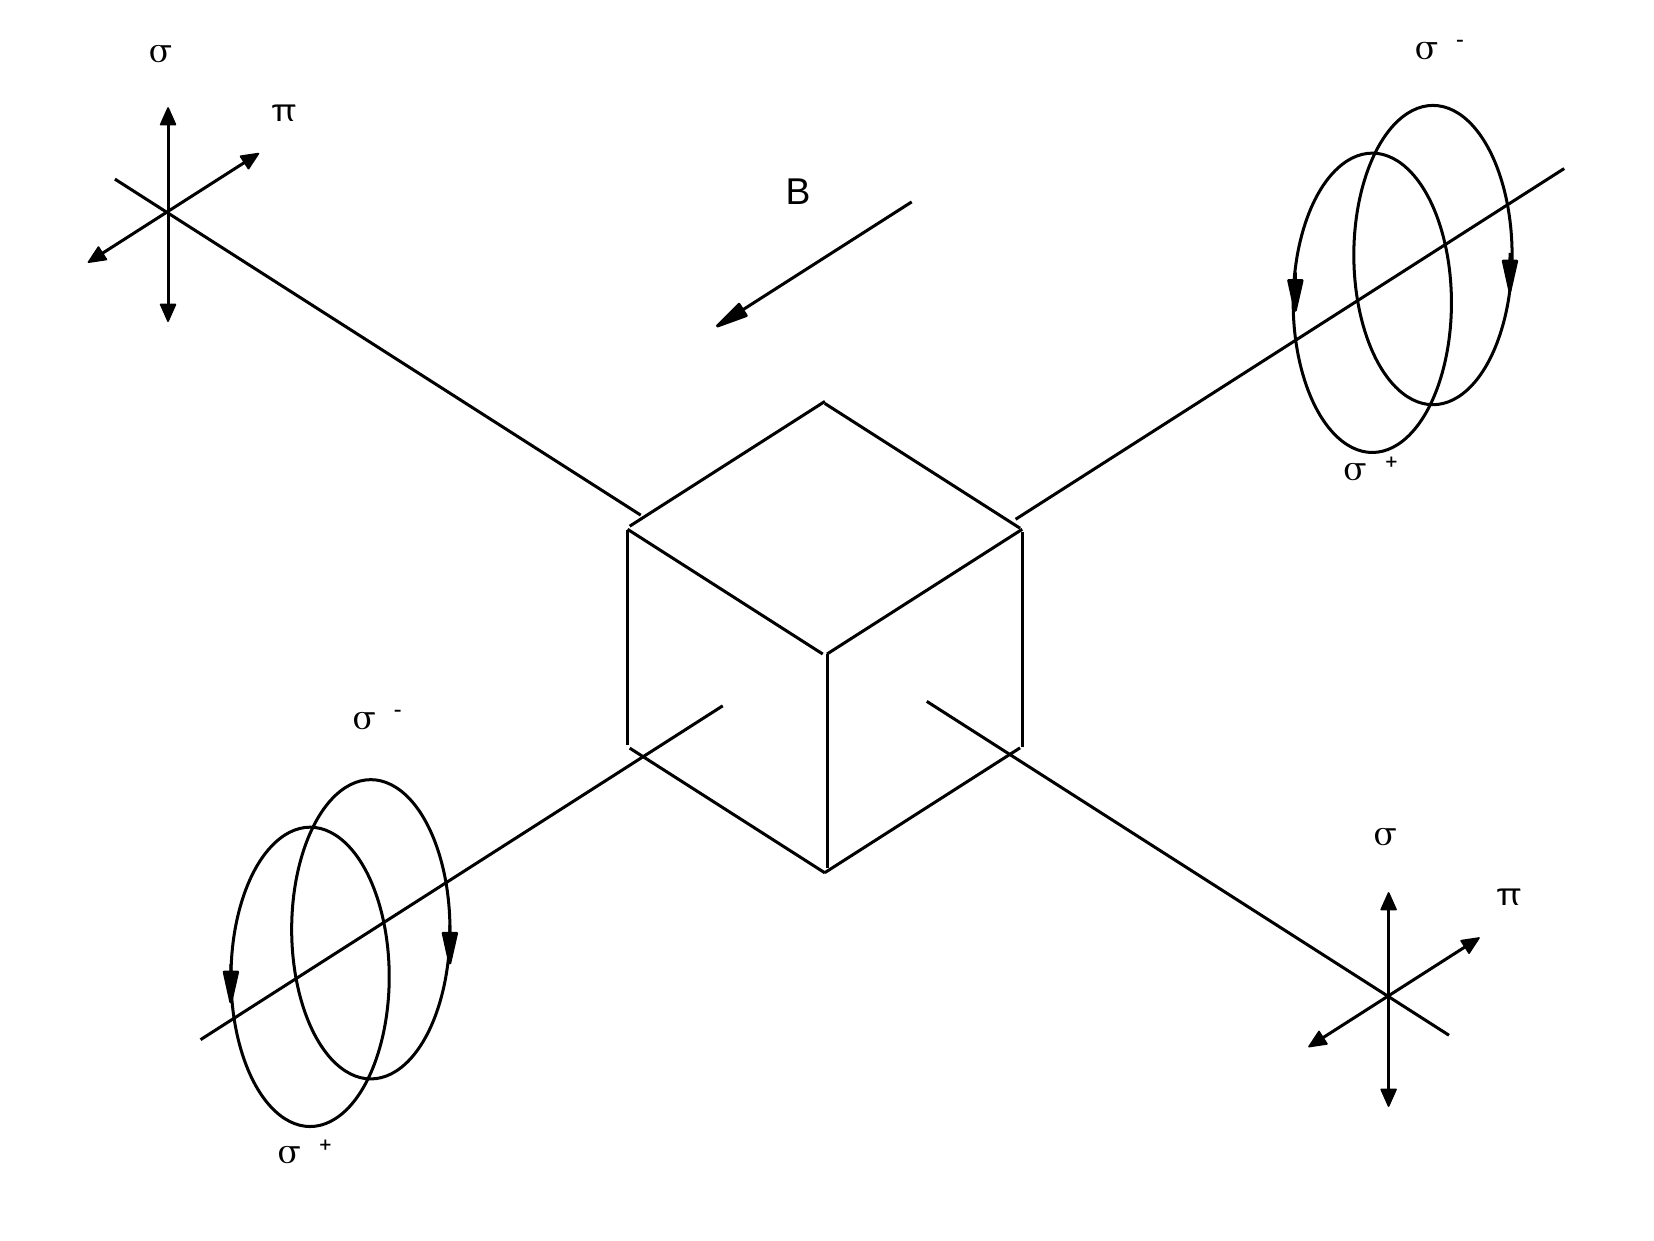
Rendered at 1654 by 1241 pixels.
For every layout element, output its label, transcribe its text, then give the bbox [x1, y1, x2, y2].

text_box B [770, 163, 848, 279]
text_box  + [1327, 446, 1449, 561]
text_box  [133, 29, 210, 145]
text_box  - [337, 695, 451, 810]
text_box  [1358, 811, 1435, 927]
text_box  [256, 88, 338, 203]
text_box  - [1399, 25, 1513, 141]
text_box  [1481, 872, 1562, 988]
text_box  + [262, 1129, 383, 1203]
